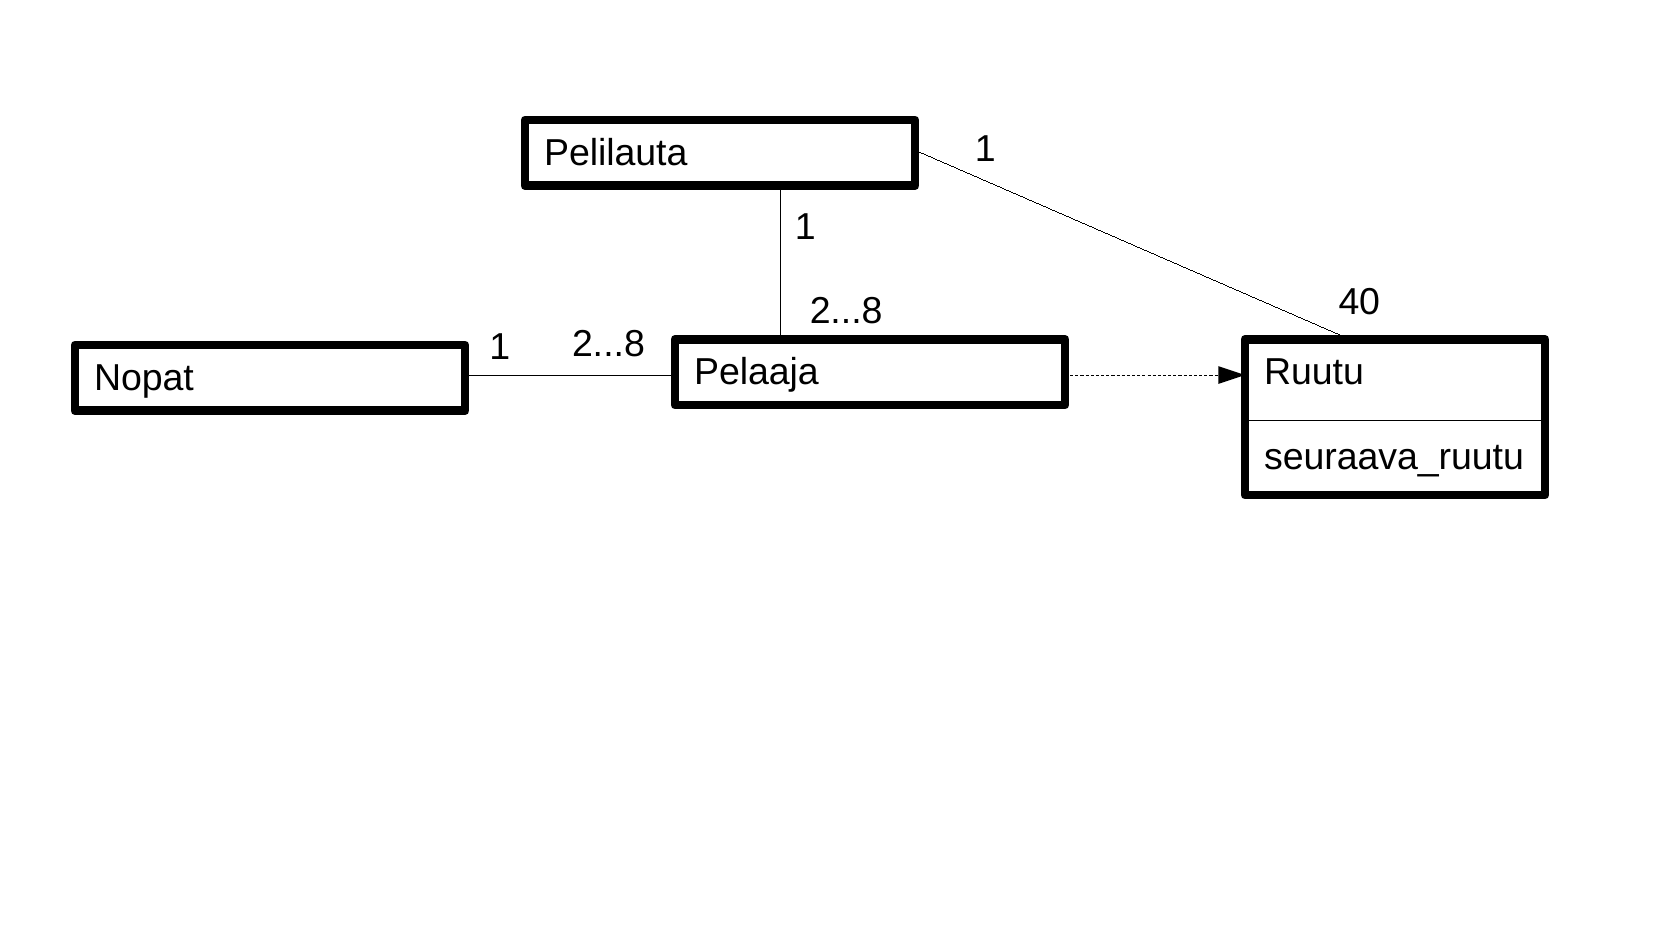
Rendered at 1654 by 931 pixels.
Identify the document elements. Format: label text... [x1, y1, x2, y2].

text_box 1 [780, 198, 831, 256]
text_box Pelilauta [525, 120, 916, 186]
text_box 1 [474, 318, 526, 376]
text_box 2...8 [795, 282, 898, 340]
text_box 40 [1323, 273, 1396, 331]
text_box 1 [960, 120, 1011, 177]
text_box Ruutu seuraava_ruutu [1245, 421, 1546, 496]
text_box Ruutu seuraava_ruutu [1245, 339, 1546, 420]
text_box Pelaaja [675, 339, 1066, 406]
text_box 2...8 [557, 315, 661, 372]
text_box Nopat [75, 345, 466, 411]
